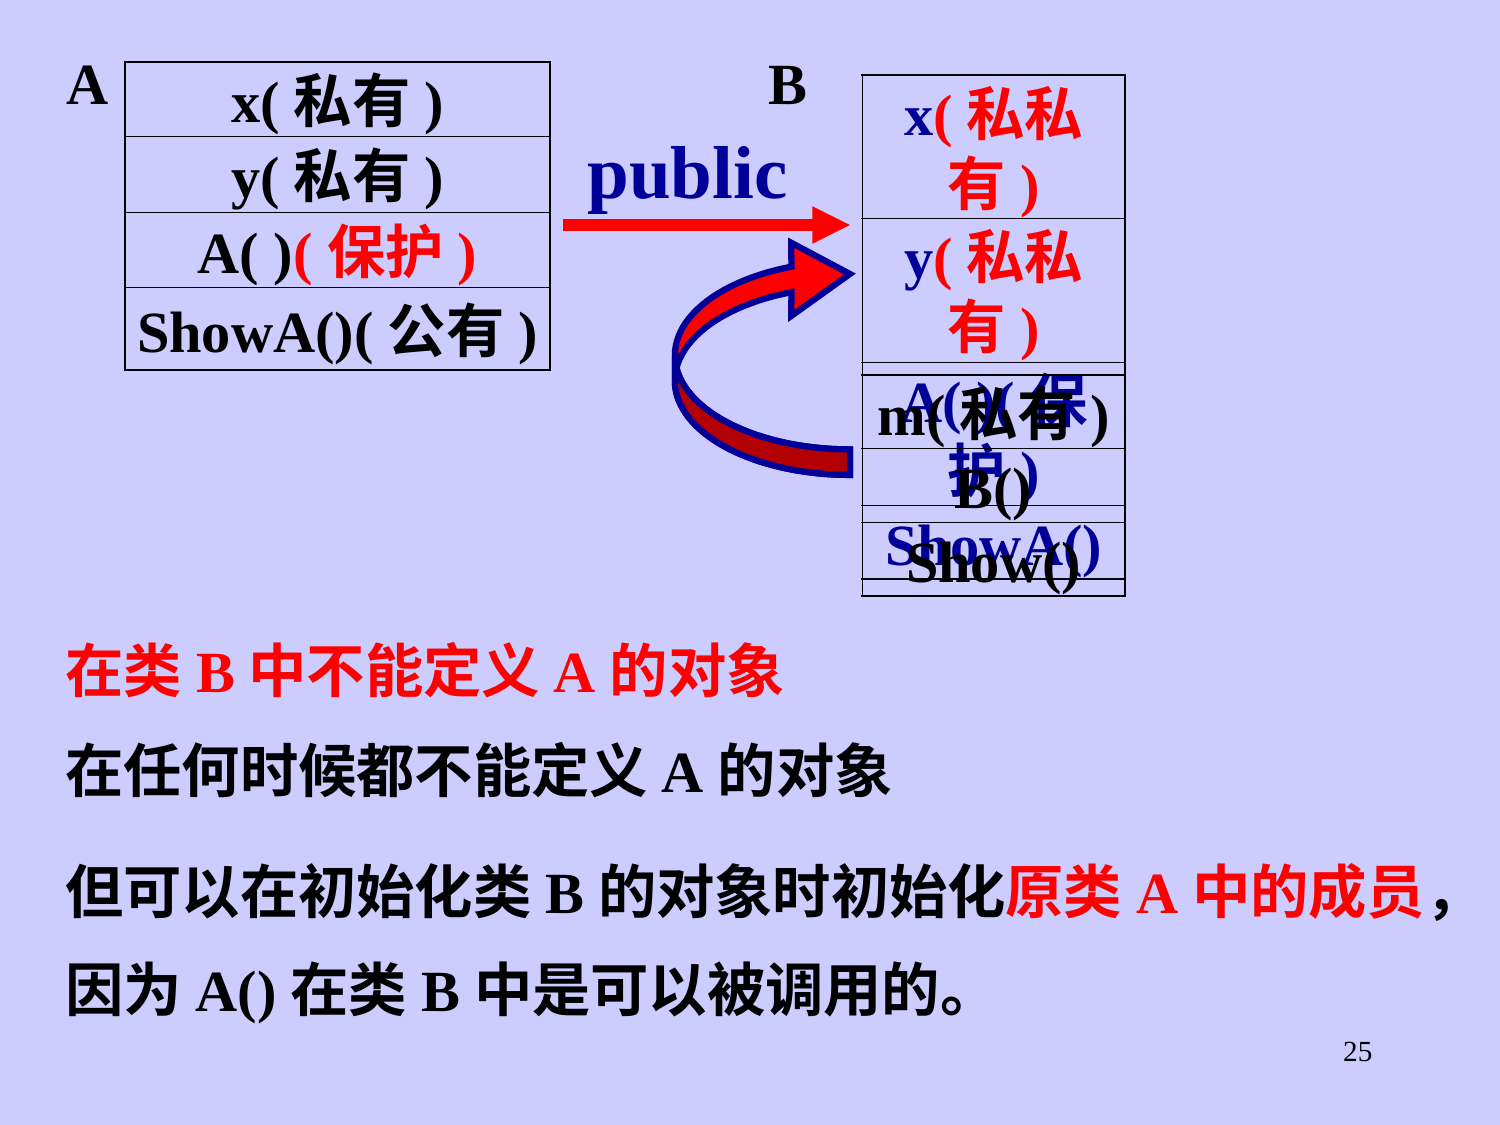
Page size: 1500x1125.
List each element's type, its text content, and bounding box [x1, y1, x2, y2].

table_header x(私有) [126, 63, 549, 136]
text_box [674, 242, 850, 475]
table_header m(私有) [863, 376, 1124, 448]
table_cell ShowA()(公有) [126, 288, 549, 369]
table_cell B() [863, 449, 1124, 522]
text_box A [50, 37, 126, 119]
table_cell y(私有) [126, 137, 524, 212]
text_box 但可以在初始化类B的对象时初始化原类A中的成员，因为A()在类B中是可以被调用的。 [62, 824, 1463, 1025]
table_cell A( )(保护) [863, 363, 1124, 374]
table_cell y(私私有) [863, 219, 1124, 362]
text_box 在类B中不能定义A的对象 [62, 624, 813, 706]
text_box B [750, 37, 826, 112]
text_box public [524, 112, 850, 216]
text_box 在任何时候都不能定义A的对象 [62, 725, 1126, 806]
table_header x(私私有) [863, 76, 1124, 218]
text_box <编号> [1074, 1025, 1388, 1101]
table_cell Show() [863, 523, 1124, 595]
table_cell A( )(保护) [126, 213, 549, 287]
